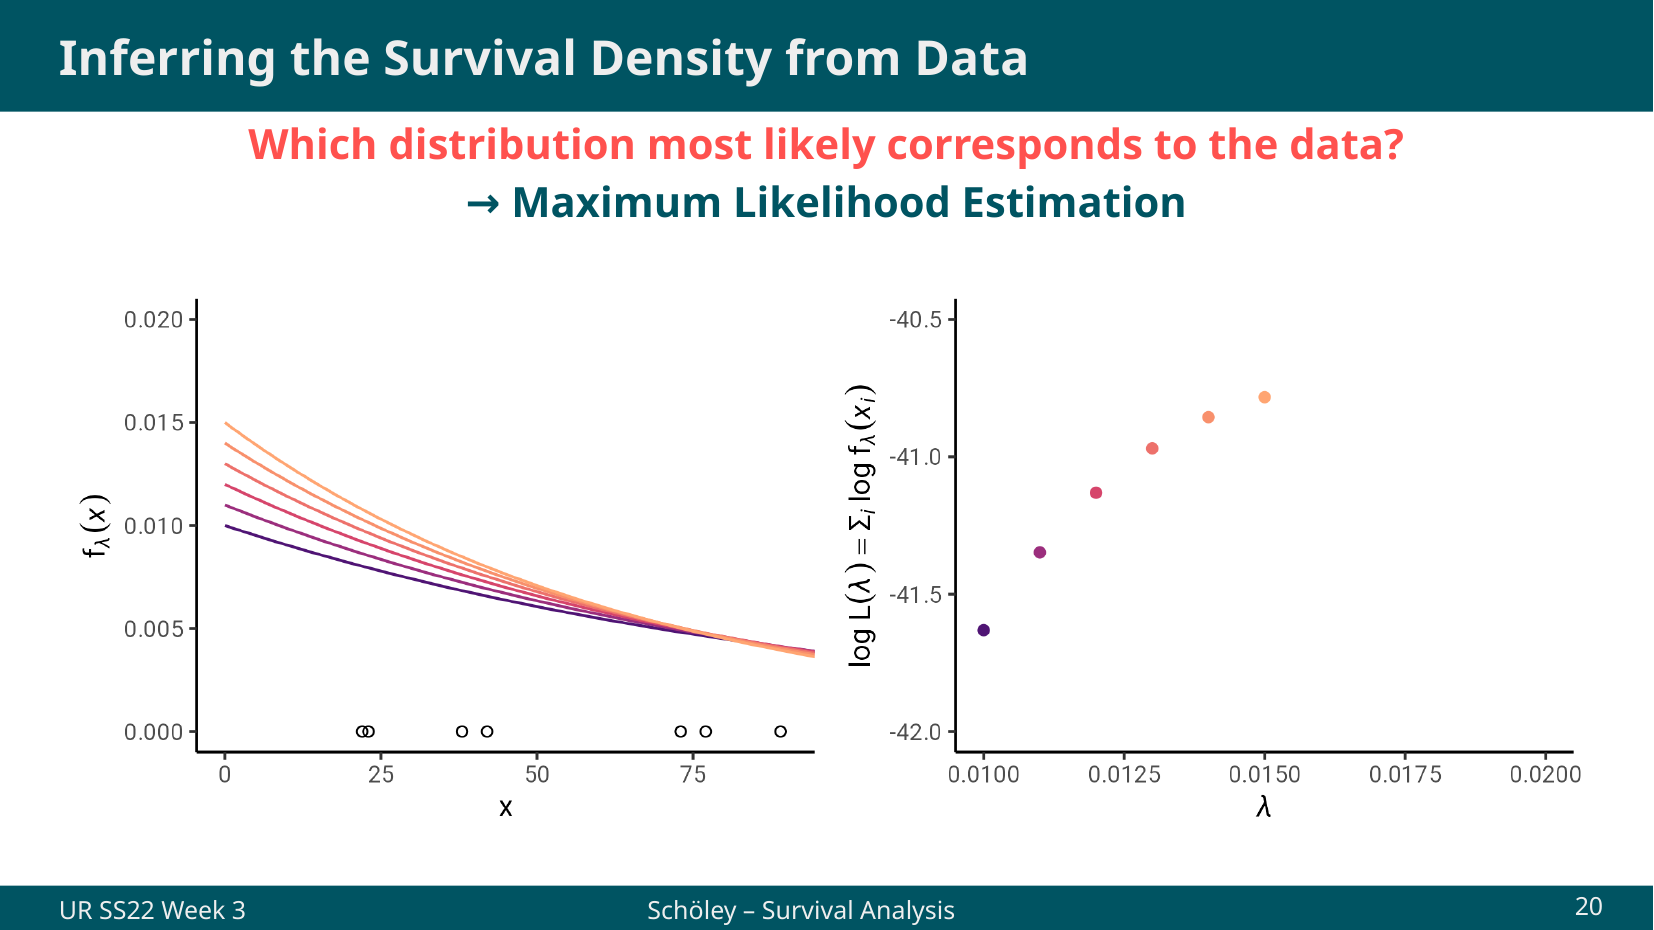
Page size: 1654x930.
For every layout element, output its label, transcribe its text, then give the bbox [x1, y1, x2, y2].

title Inferring the Survival Density from Data [58, 0, 1594, 107]
text_box Which distribution most likely corresponds to the data? → Maximum Likelihood Estimation [19, 107, 1634, 310]
picture [49, 269, 1603, 852]
